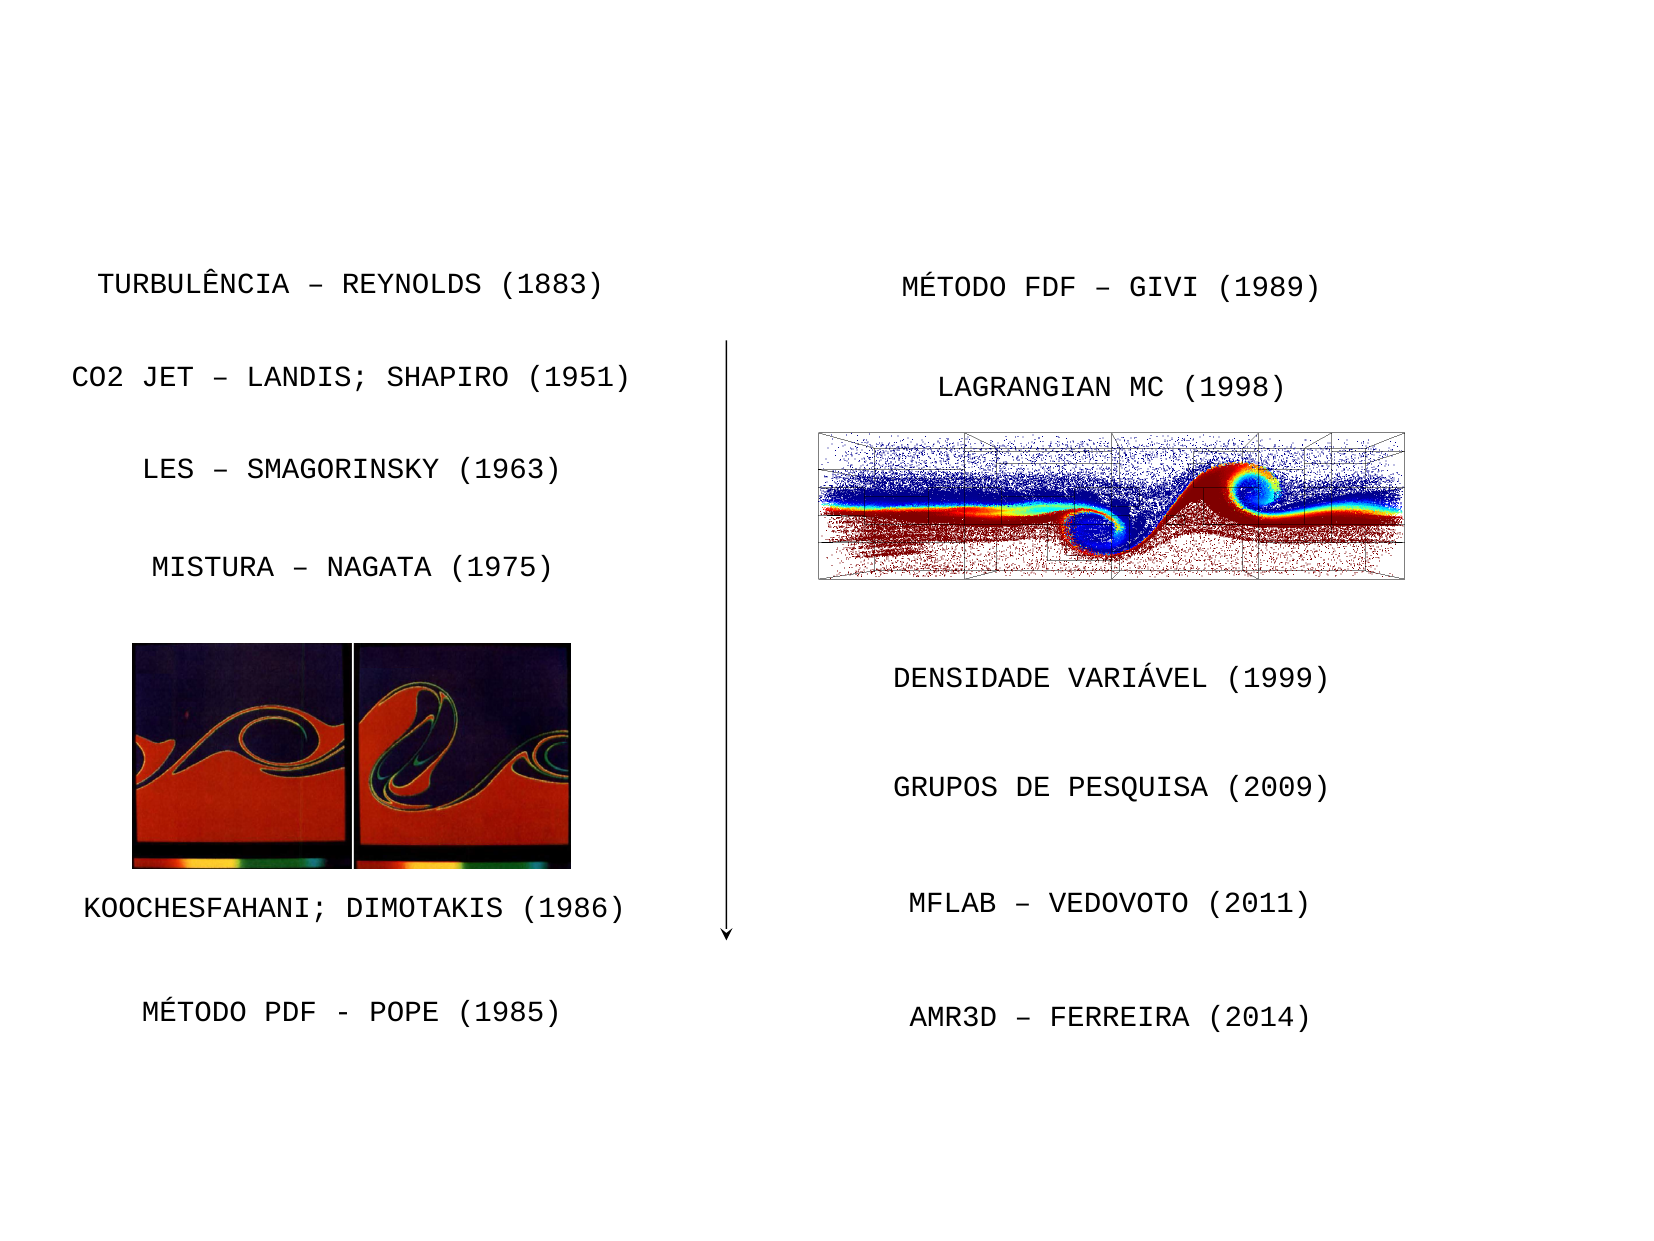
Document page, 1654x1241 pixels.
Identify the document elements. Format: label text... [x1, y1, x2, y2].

picture [811, 426, 1412, 584]
text_box CO2 JET – LANDIS; SHAPIRO (1951) [56, 350, 647, 401]
text_box TURBULÊNCIA – REYNOLDS (1883) [82, 257, 620, 308]
text_box GRUPOS DE PESQUISA (2009) [878, 759, 1346, 810]
text_box LES – SMAGORINSKY (1963) [127, 441, 577, 492]
text_box AMR3D – FERREIRA (2014) [894, 990, 1327, 1041]
picture [132, 643, 571, 869]
text_box MISTURA – NAGATA (1975) [136, 540, 570, 590]
text_box MÉTODO FDF – GIVI (1989) [886, 259, 1337, 310]
text_box LAGRANGIAN MC (1998) [922, 359, 1302, 410]
text_box DENSIDADE VARIÁVEL (1999) [878, 651, 1346, 701]
text_box MÉTODO PDF - POPE (1985) [127, 984, 577, 1035]
text_box MFLAB – VEDOVOTO (2011) [894, 875, 1327, 926]
text_box KOOCHESFAHANI; DIMOTAKIS (1986) [68, 881, 641, 932]
